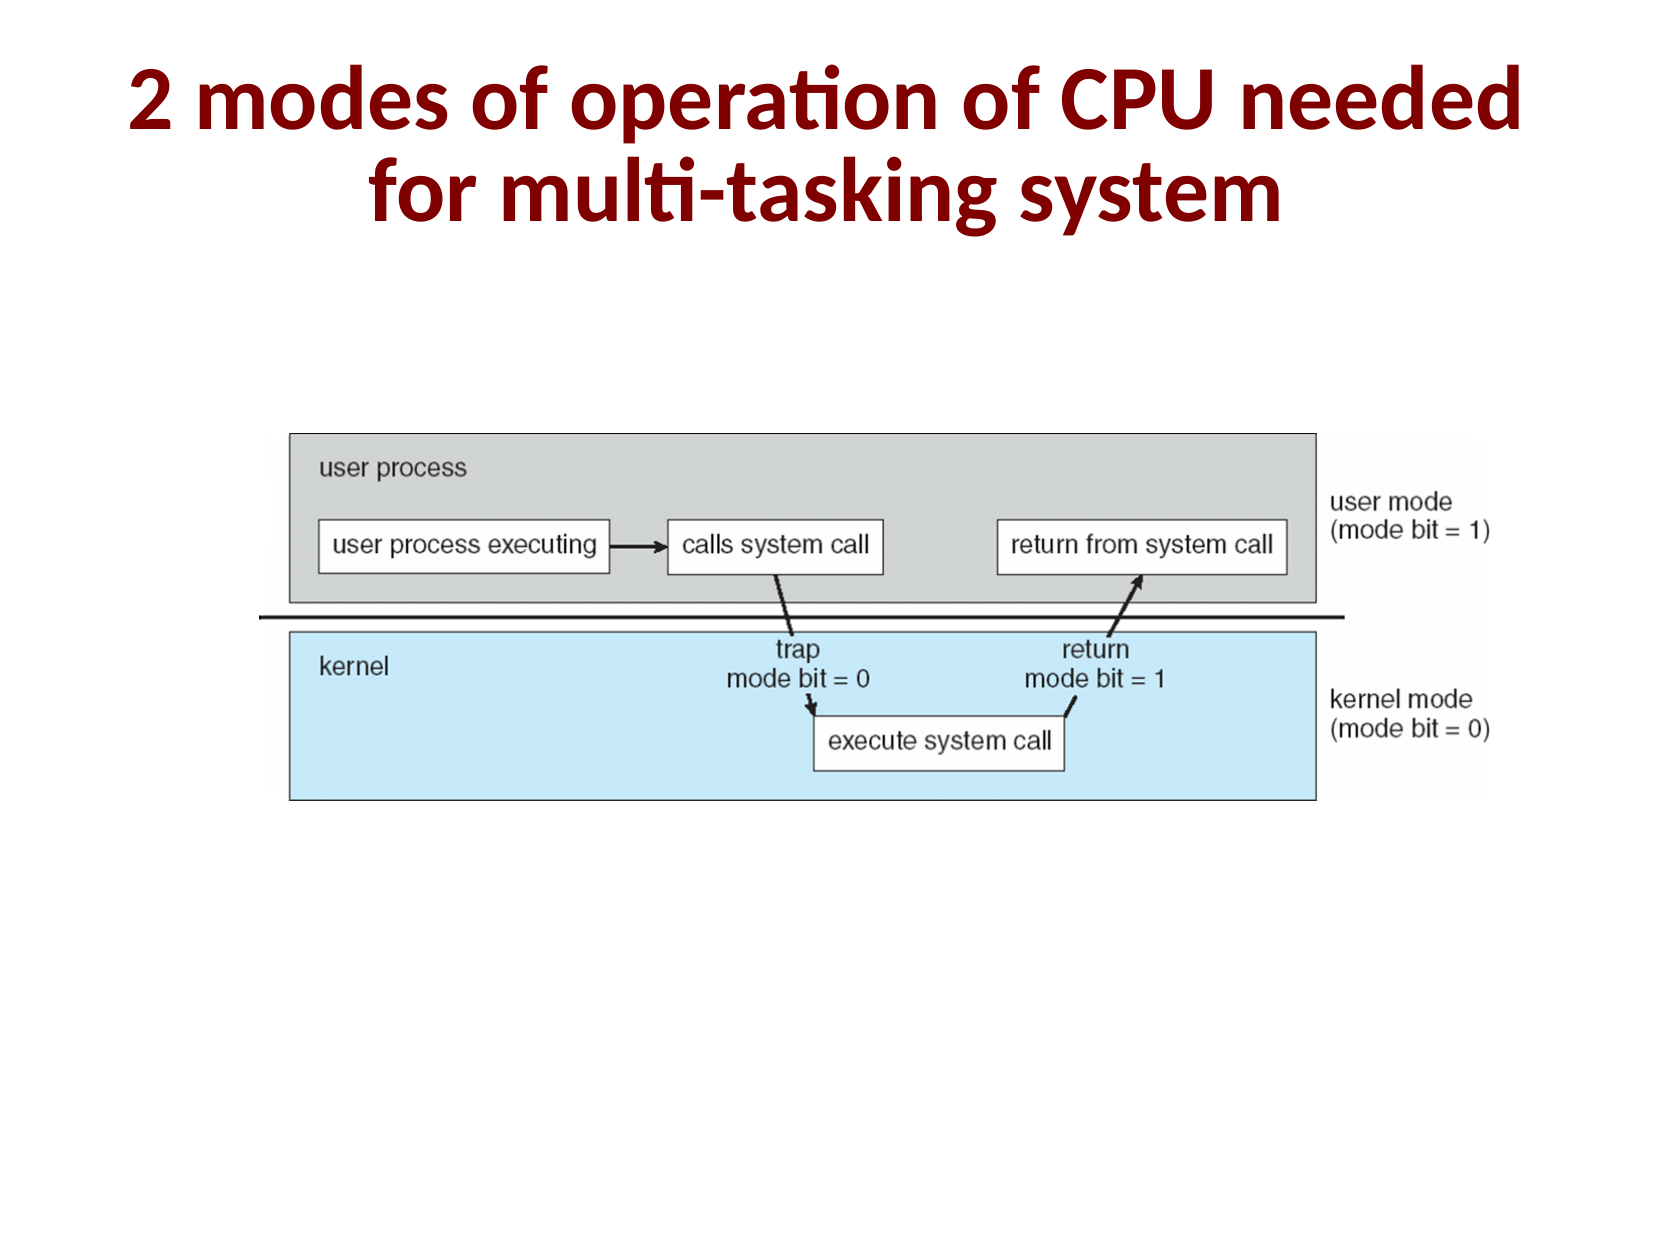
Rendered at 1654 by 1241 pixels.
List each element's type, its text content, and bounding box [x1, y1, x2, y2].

picture [252, 425, 1501, 811]
title 2 modes of operation of CPU needed for multi-tasking system [82, 49, 1571, 257]
